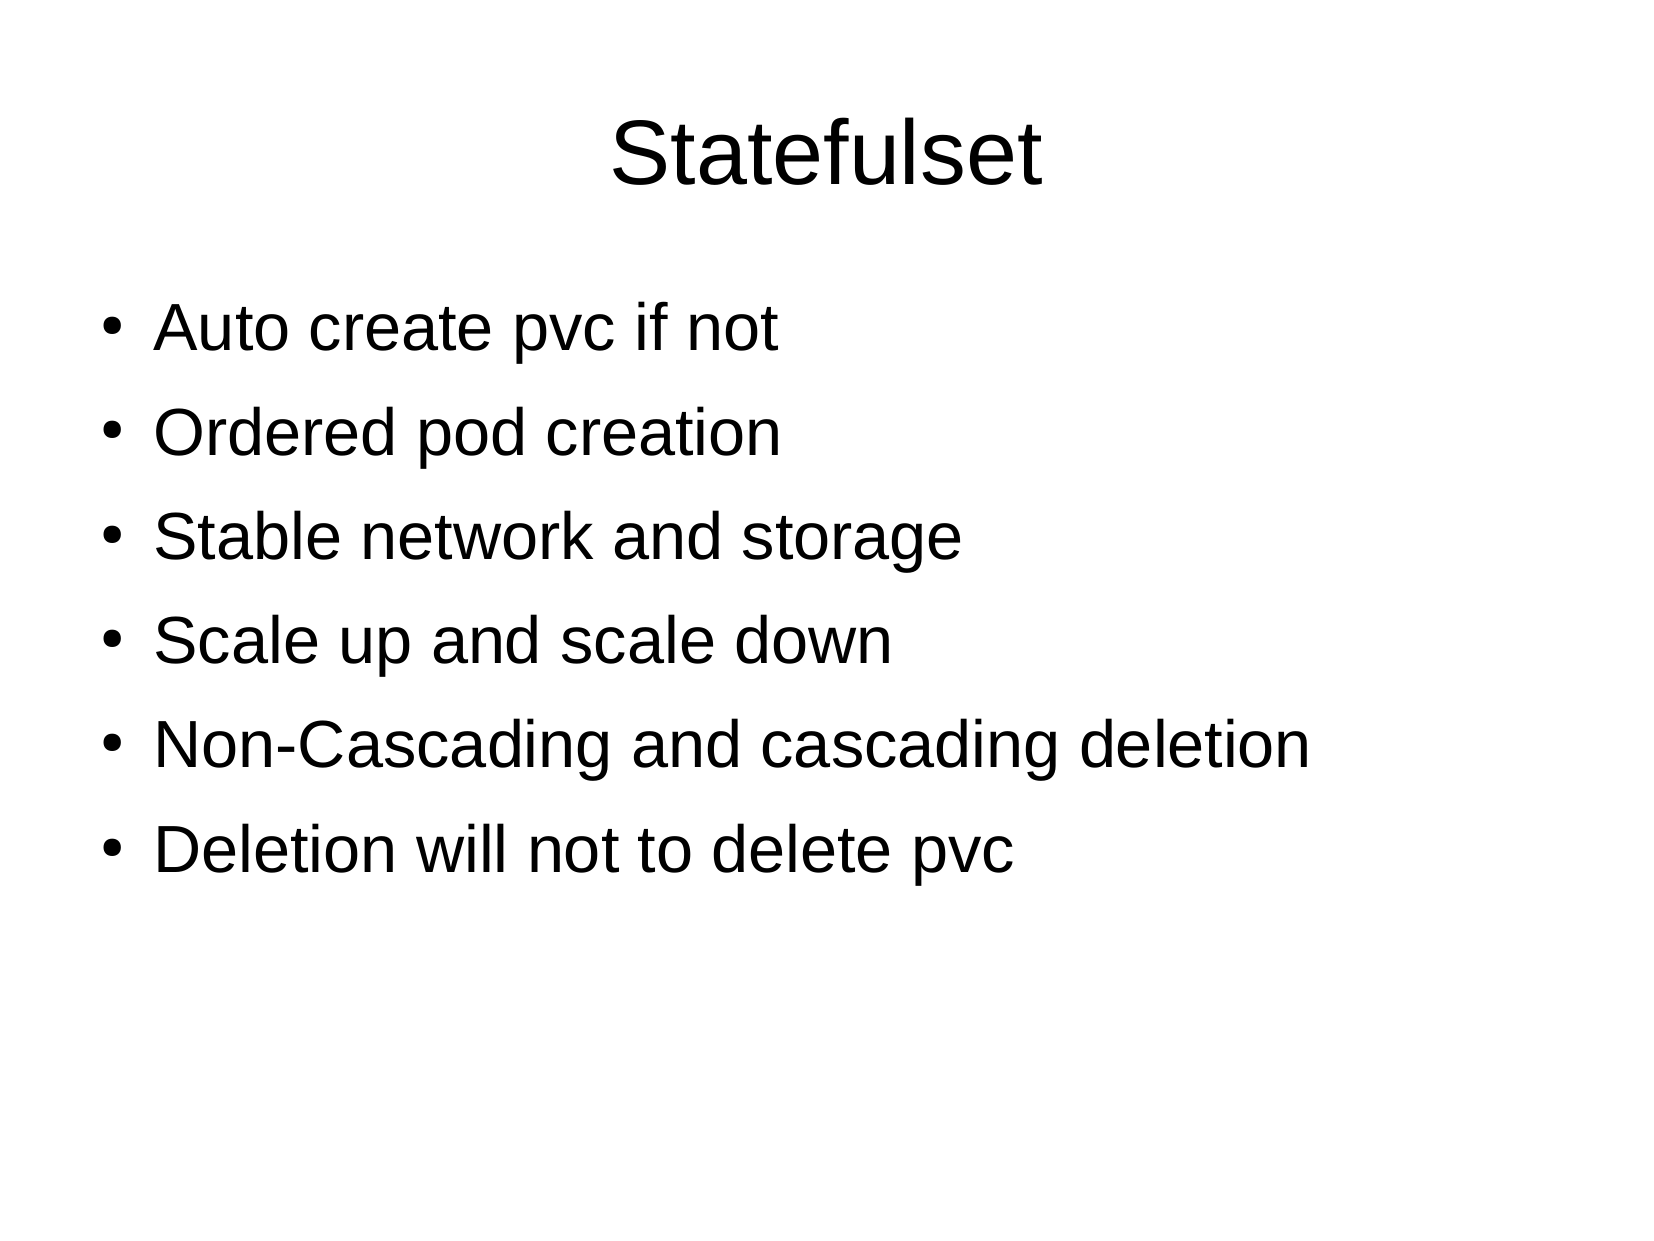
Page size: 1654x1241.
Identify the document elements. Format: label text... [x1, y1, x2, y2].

title Statefulset [82, 49, 1571, 257]
list Auto create pvc if not Ordered pod creation Stable network and storage Scale up and scale down Non-Cascading and cascading deletion Deletion will not to delete pvc [82, 290, 1516, 1010]
